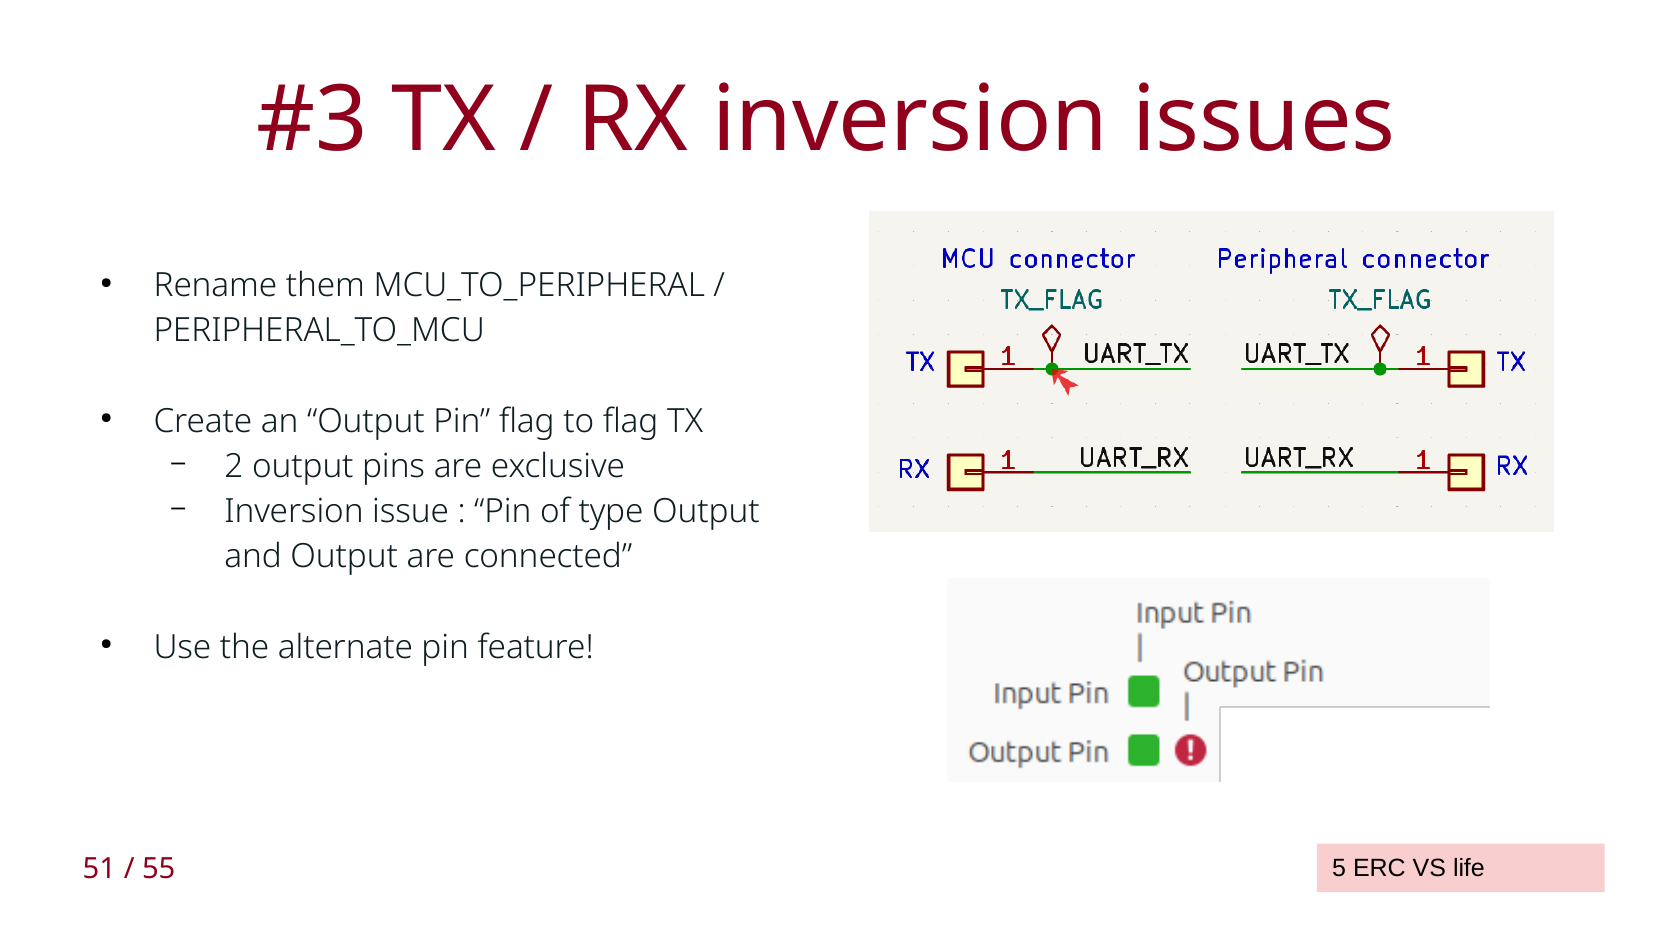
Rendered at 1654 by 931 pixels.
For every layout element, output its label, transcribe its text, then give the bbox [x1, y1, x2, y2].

picture [947, 578, 1490, 782]
text_box 5 ERC VS life [1317, 843, 1605, 893]
picture [869, 211, 1554, 532]
title #3 TX / RX inversion issues [82, 37, 1571, 193]
list Rename them MCU_TO_PERIPHERAL / PERIPHERAL_TO_MCU Create an “Output Pin” flag to flag TX 2 output pins are exclusive Inversion issue : “Pin of type Output and Output are connected” Use the alternate pin feature! [82, 170, 809, 710]
